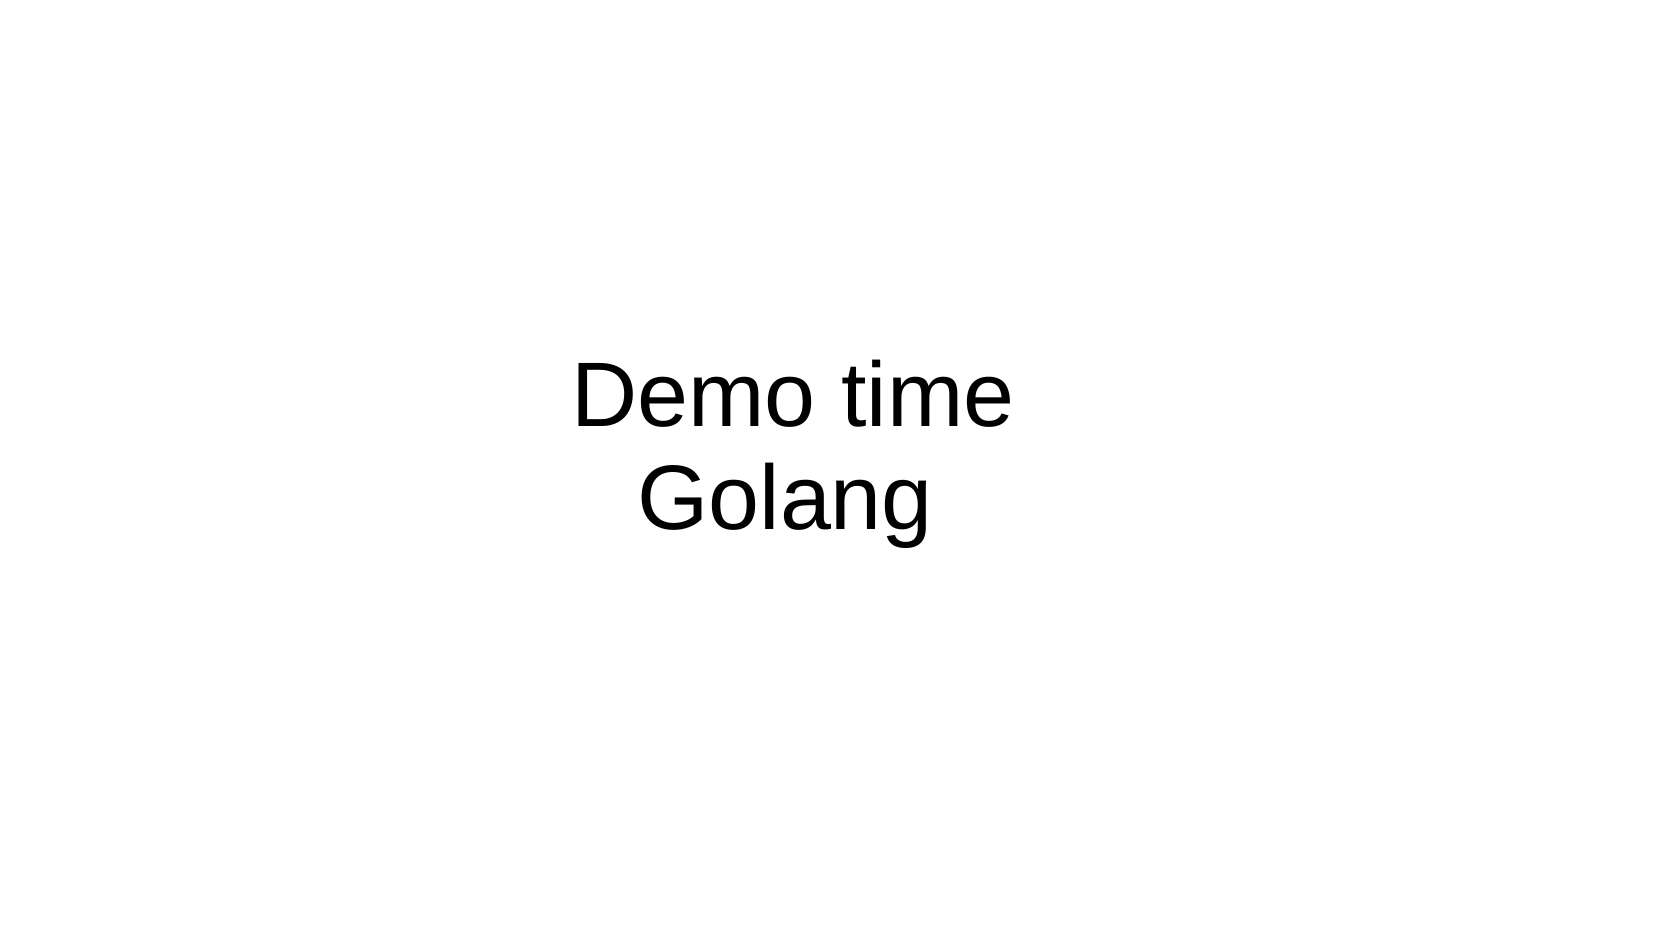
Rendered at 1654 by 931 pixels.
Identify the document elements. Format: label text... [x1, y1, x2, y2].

subtitle Demo time Golang [112, 217, 1571, 676]
